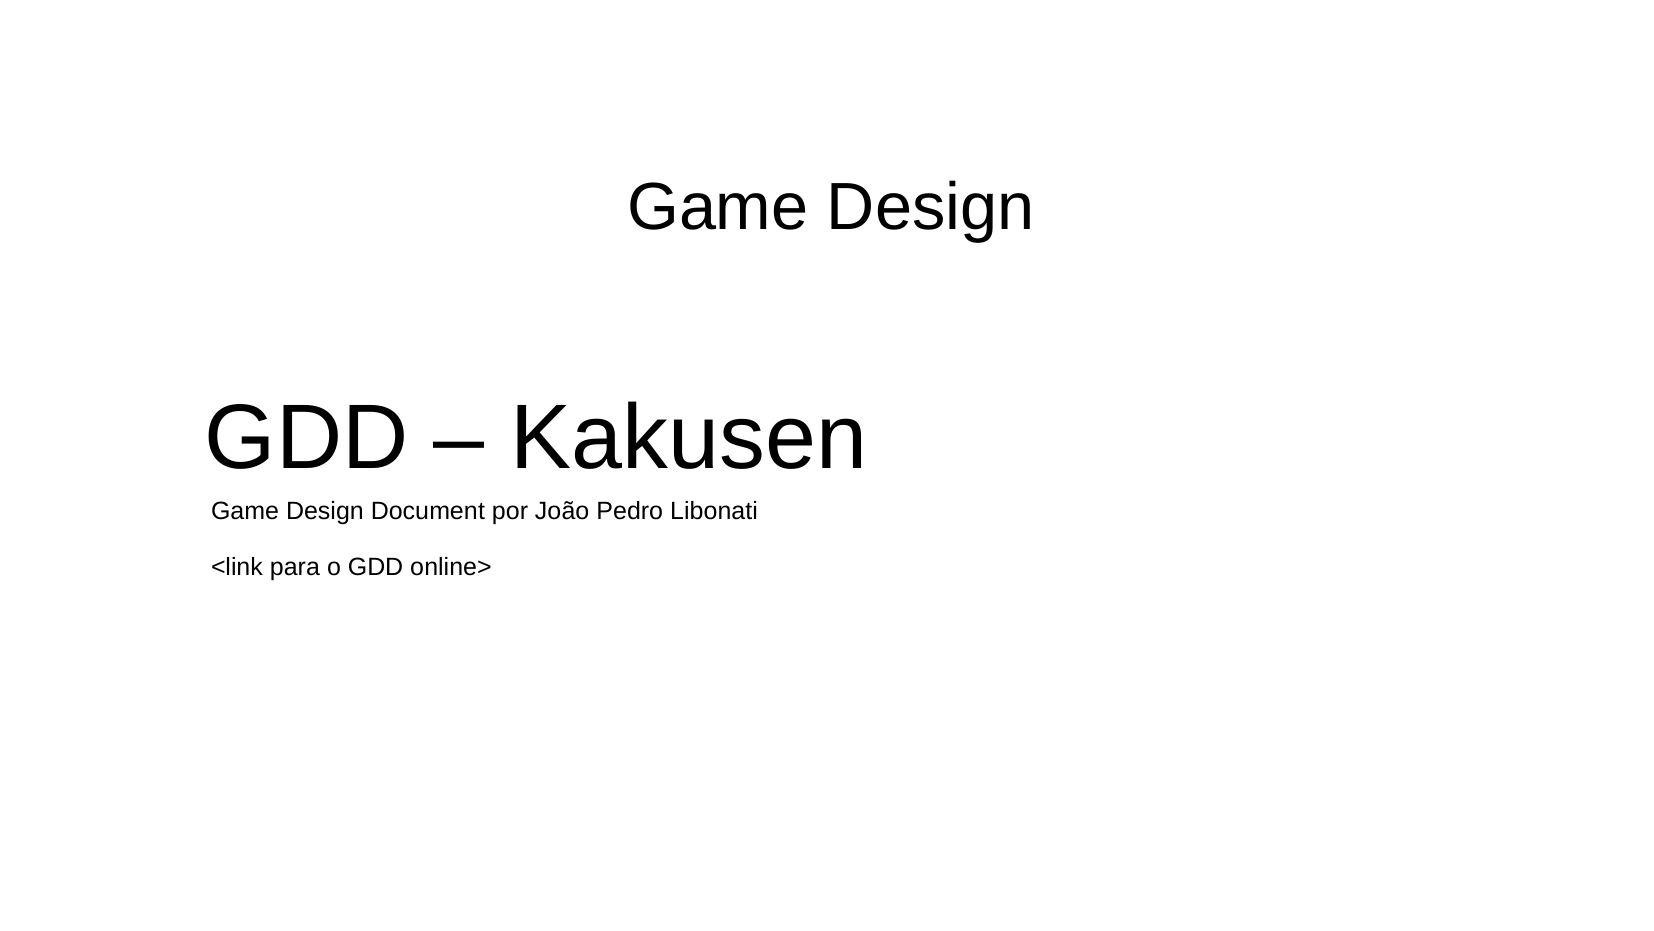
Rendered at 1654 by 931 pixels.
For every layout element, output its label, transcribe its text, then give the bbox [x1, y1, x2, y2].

text_box GDD – Kakusen [204, 354, 1123, 489]
text_box Game Design Document por João Pedro Libonati <link para o GDD online> [196, 489, 1314, 589]
text_box Game Design [86, 135, 1575, 270]
